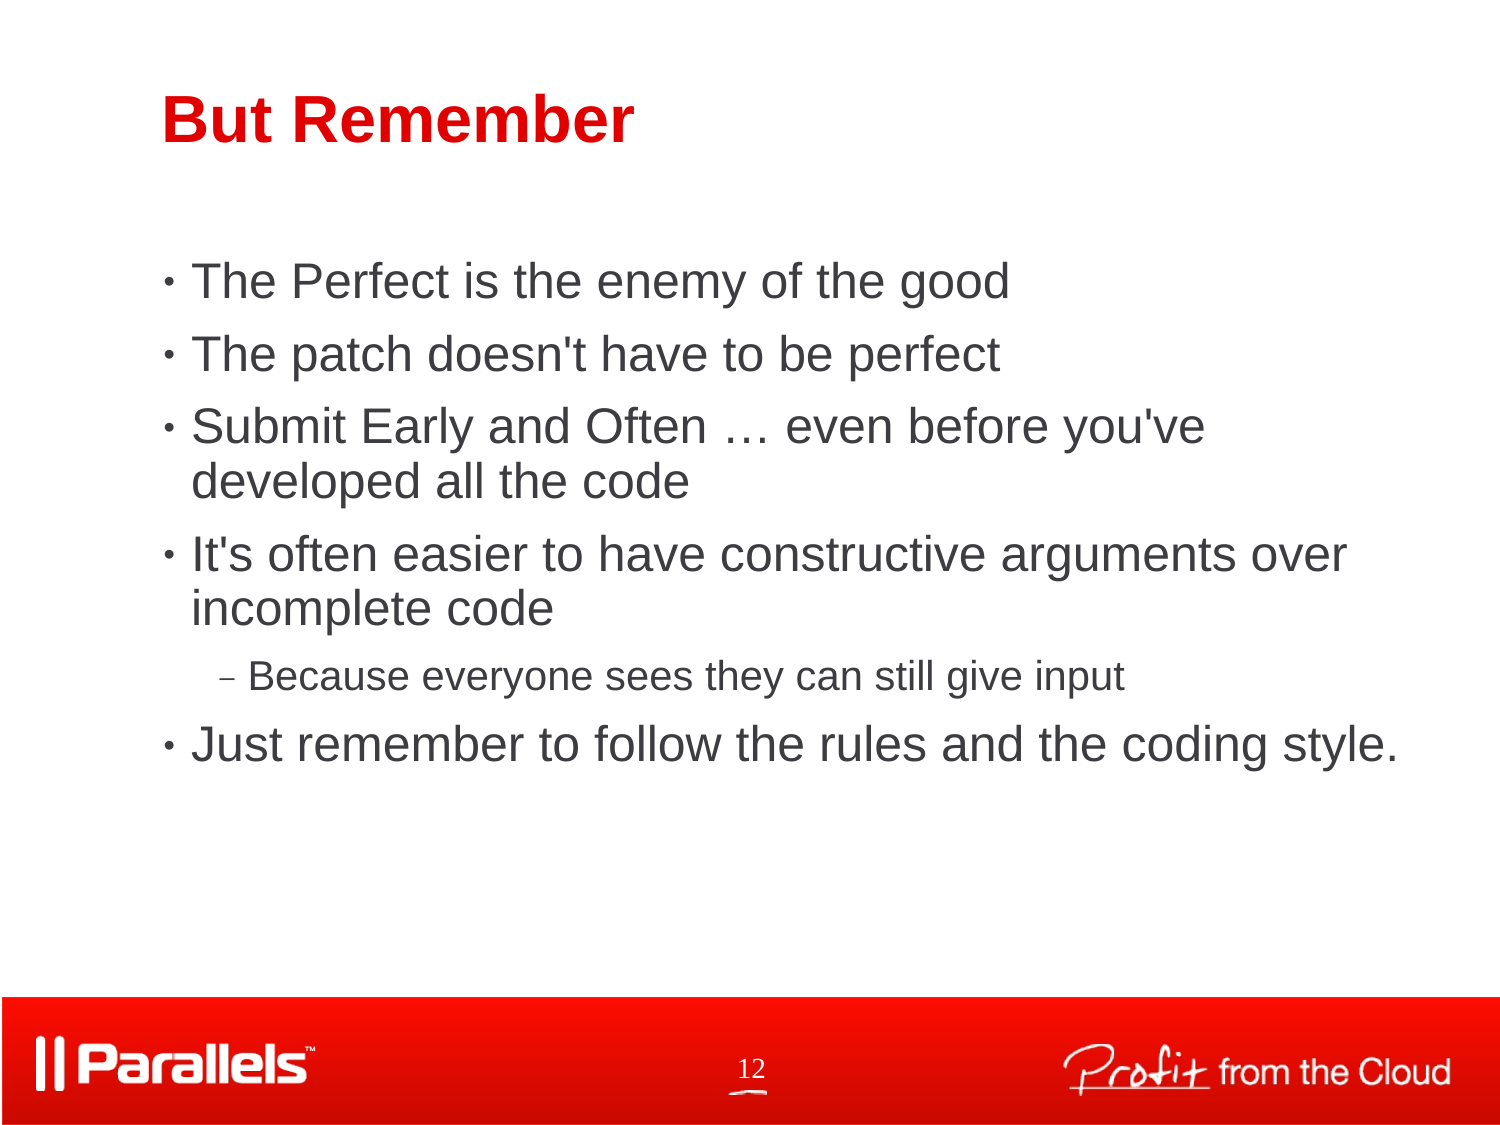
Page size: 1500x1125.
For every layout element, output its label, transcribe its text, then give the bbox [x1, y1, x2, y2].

picture [727, 1090, 767, 1095]
title But Remember [161, 41, 1383, 205]
list The Perfect is the enemy of the good The patch doesn't have to be perfect Submit Early and Often … even before you've developed all the code It's often easier to have constructive arguments over incomplete code Because everyone sees they can still give input Just remember to follow the rules and the coding style. [163, 254, 1404, 908]
picture [36, 1034, 318, 1091]
picture [1049, 1033, 1465, 1096]
